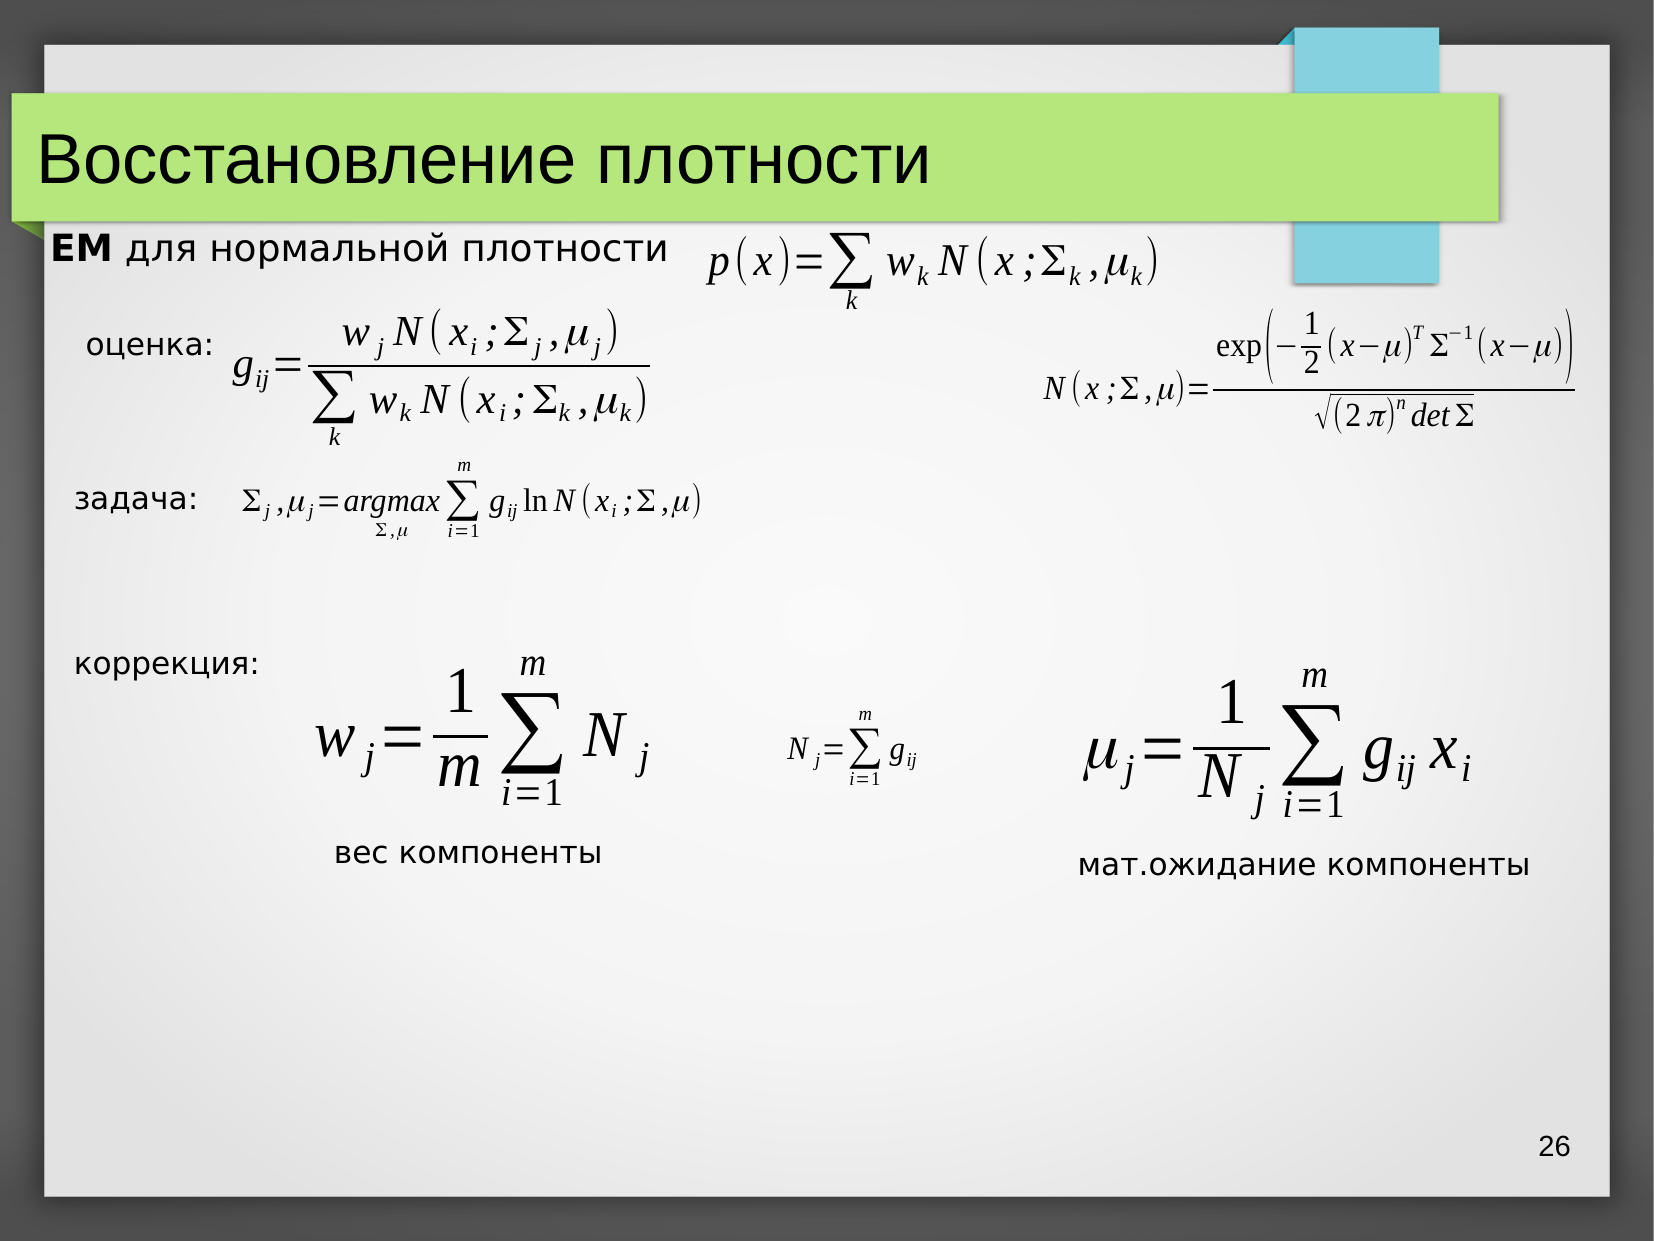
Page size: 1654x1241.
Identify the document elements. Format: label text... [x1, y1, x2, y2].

text_box EM для нормальной плотности [35, 219, 1170, 296]
text_box мат.ожидание компоненты [1062, 838, 1571, 910]
text_box коррекция: [59, 637, 284, 697]
chart [224, 307, 659, 454]
picture [0, 0, 1654, 1241]
chart [307, 649, 657, 818]
chart [779, 706, 924, 792]
text_box вес компоненты [318, 826, 662, 886]
chart [234, 458, 709, 544]
title Восстановление плотности [35, 118, 1489, 200]
text_box оценка: [70, 318, 224, 378]
chart [1074, 661, 1478, 830]
chart [696, 229, 1583, 438]
text_box задача: [59, 473, 225, 532]
